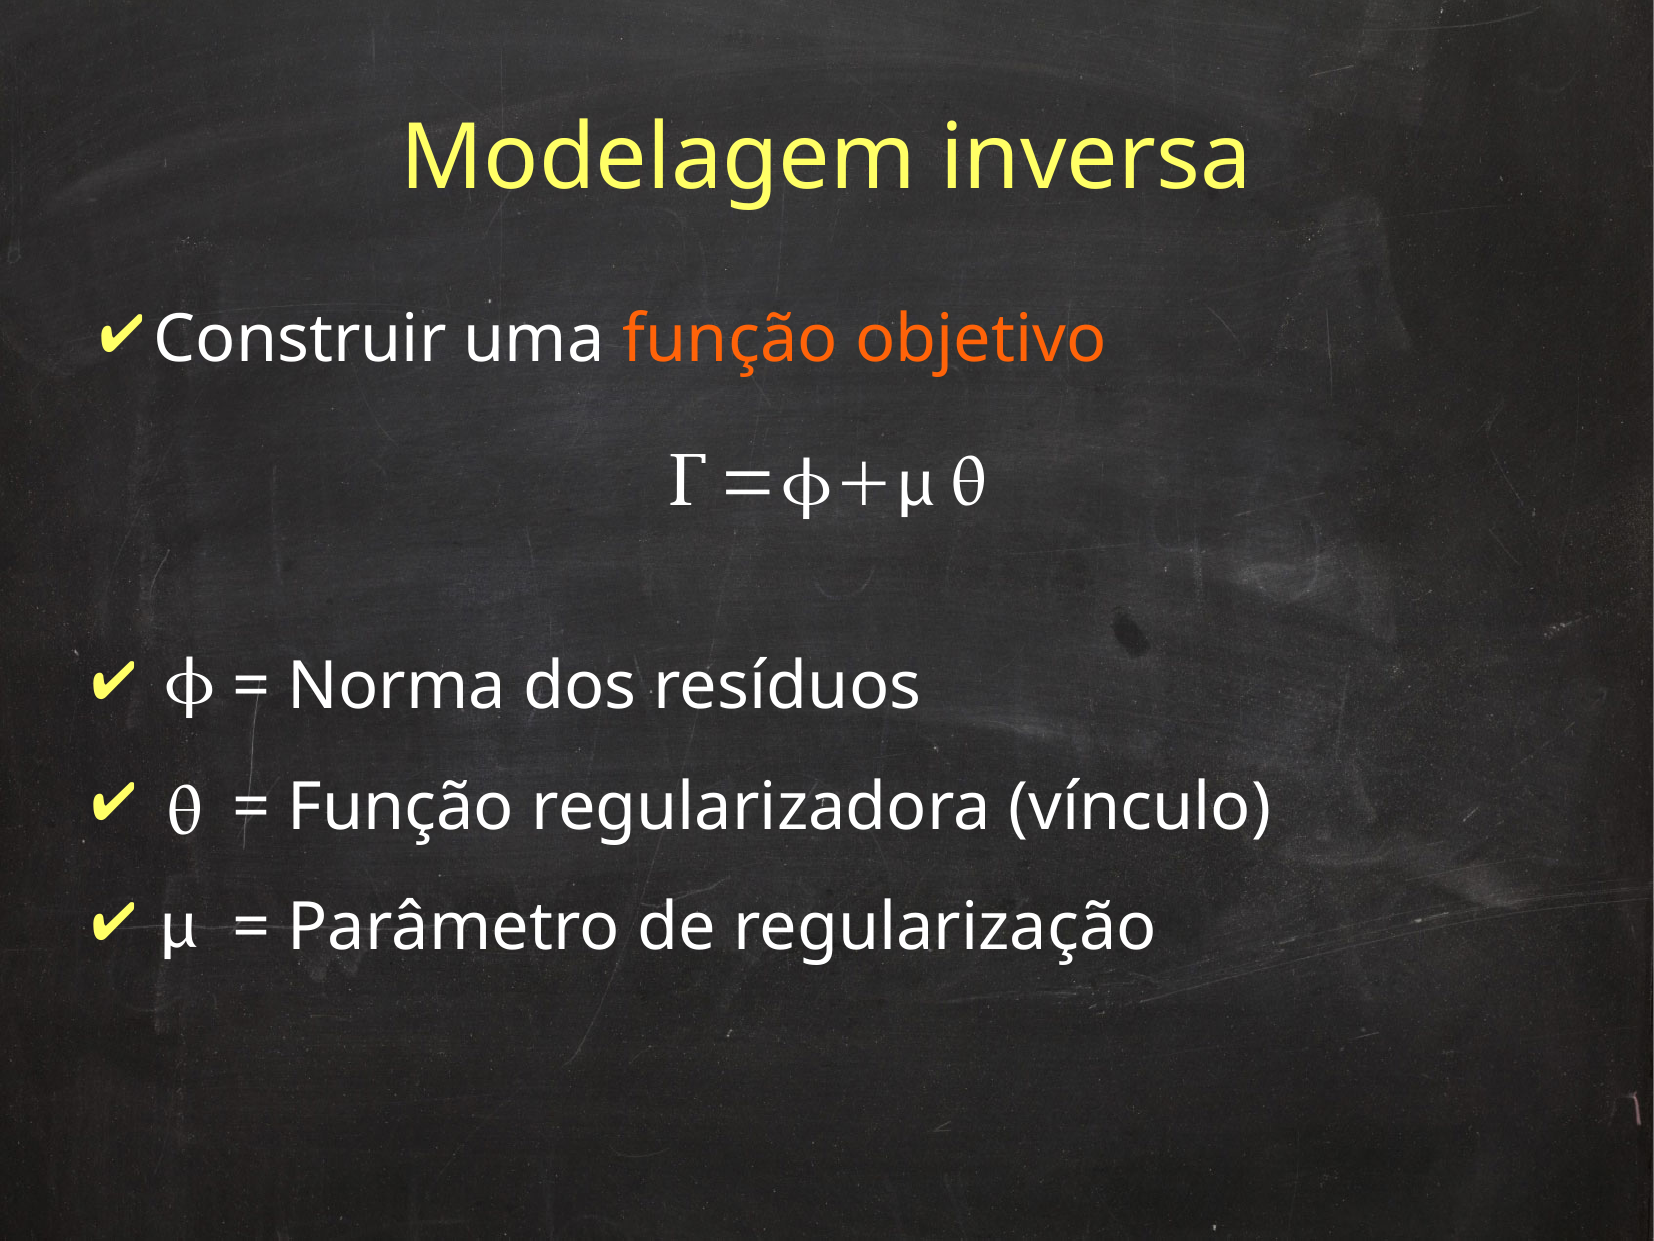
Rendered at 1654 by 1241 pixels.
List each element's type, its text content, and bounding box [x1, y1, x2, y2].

chart [657, 438, 997, 522]
chart [155, 637, 222, 721]
chart [153, 880, 211, 964]
picture [0, 0, 1654, 1241]
list Construir uma função objetivo [82, 290, 1571, 451]
chart [159, 767, 213, 851]
title Modelagem inversa [82, 56, 1571, 250]
list = Norma dos resíduos = Função regularizadora (vínculo) = Parâmetro de regularização [75, 637, 1564, 1051]
